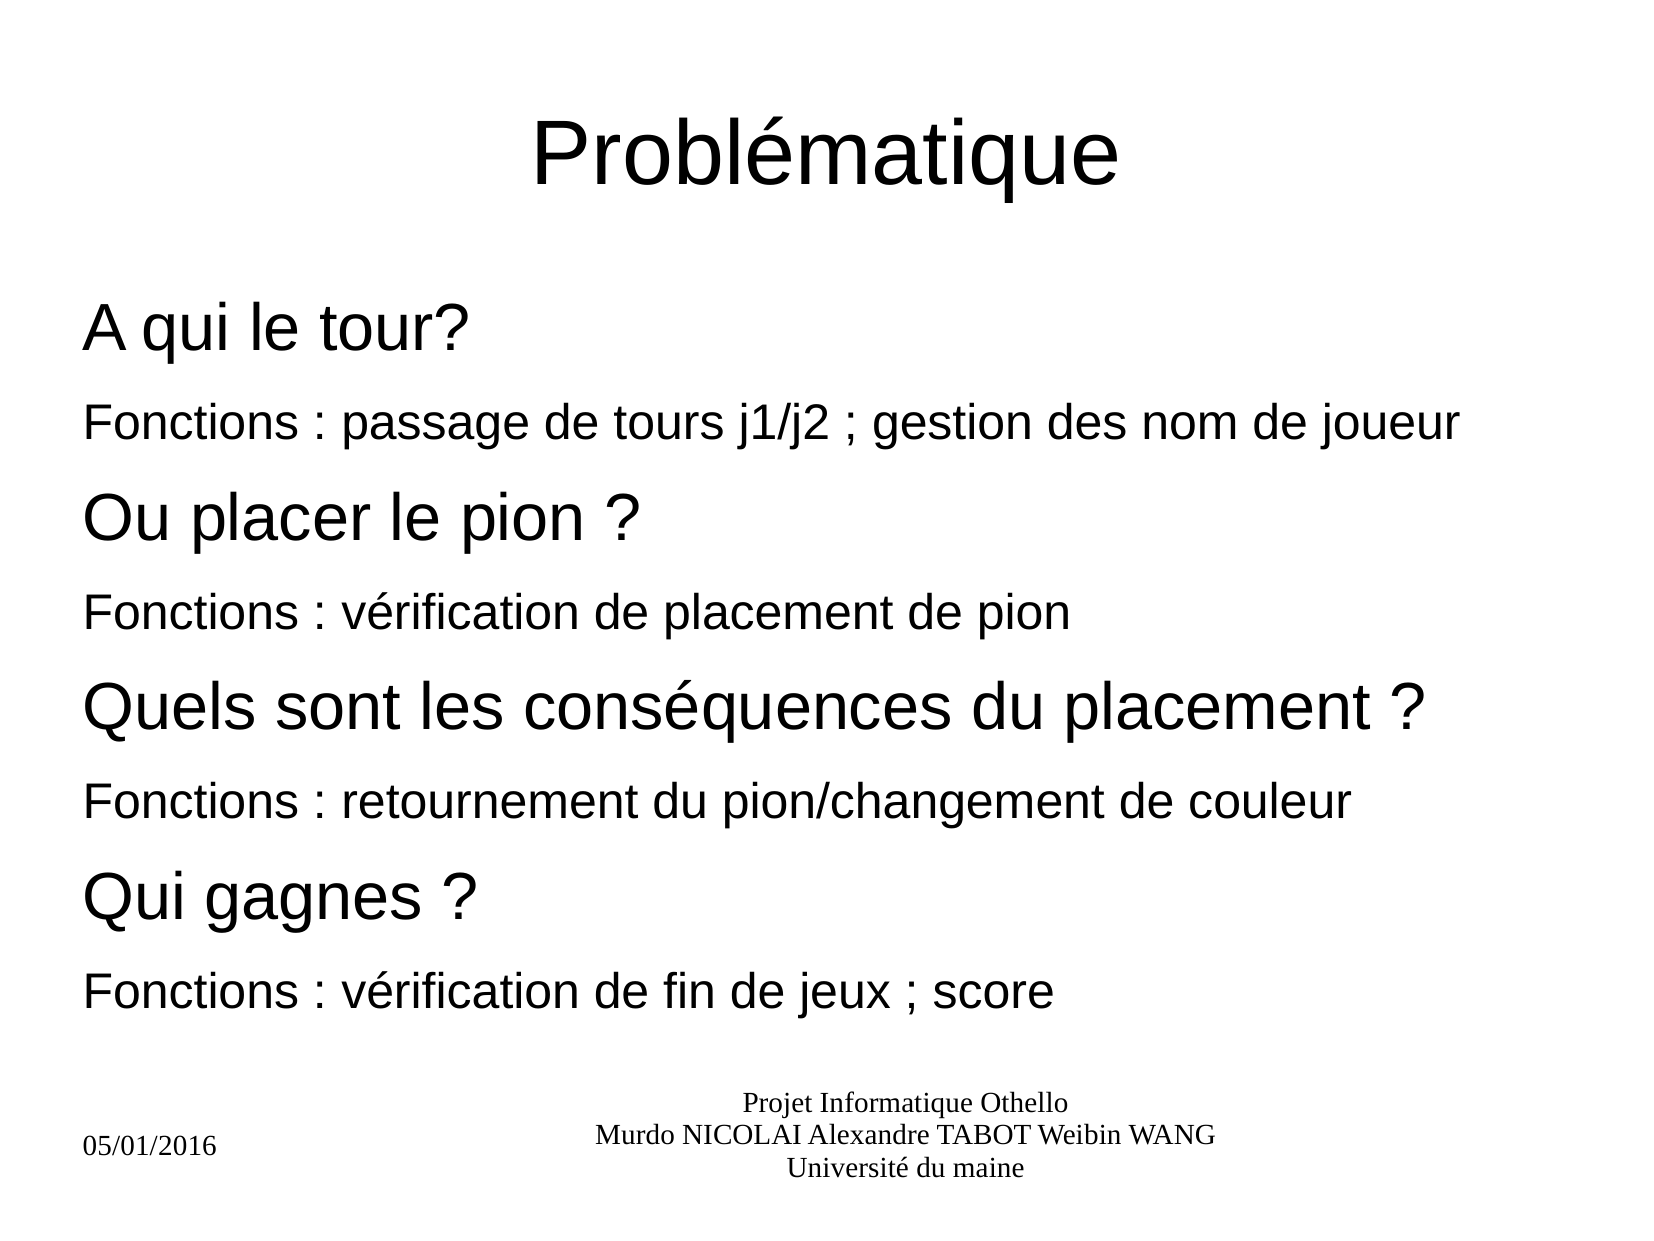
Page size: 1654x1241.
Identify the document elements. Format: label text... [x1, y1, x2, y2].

list A qui le tour? Fonctions : passage de tours j1/j2 ; gestion des nom de joueur Ou placer le pion ? Fonctions : vérification de placement de pion Quels sont les conséquences du placement ? Fonctions : retournement du pion/changement de couleur Qui gagnes ? Fonctions : vérification de fin de jeux ; score [82, 290, 1571, 1010]
title Problématique [82, 49, 1571, 257]
